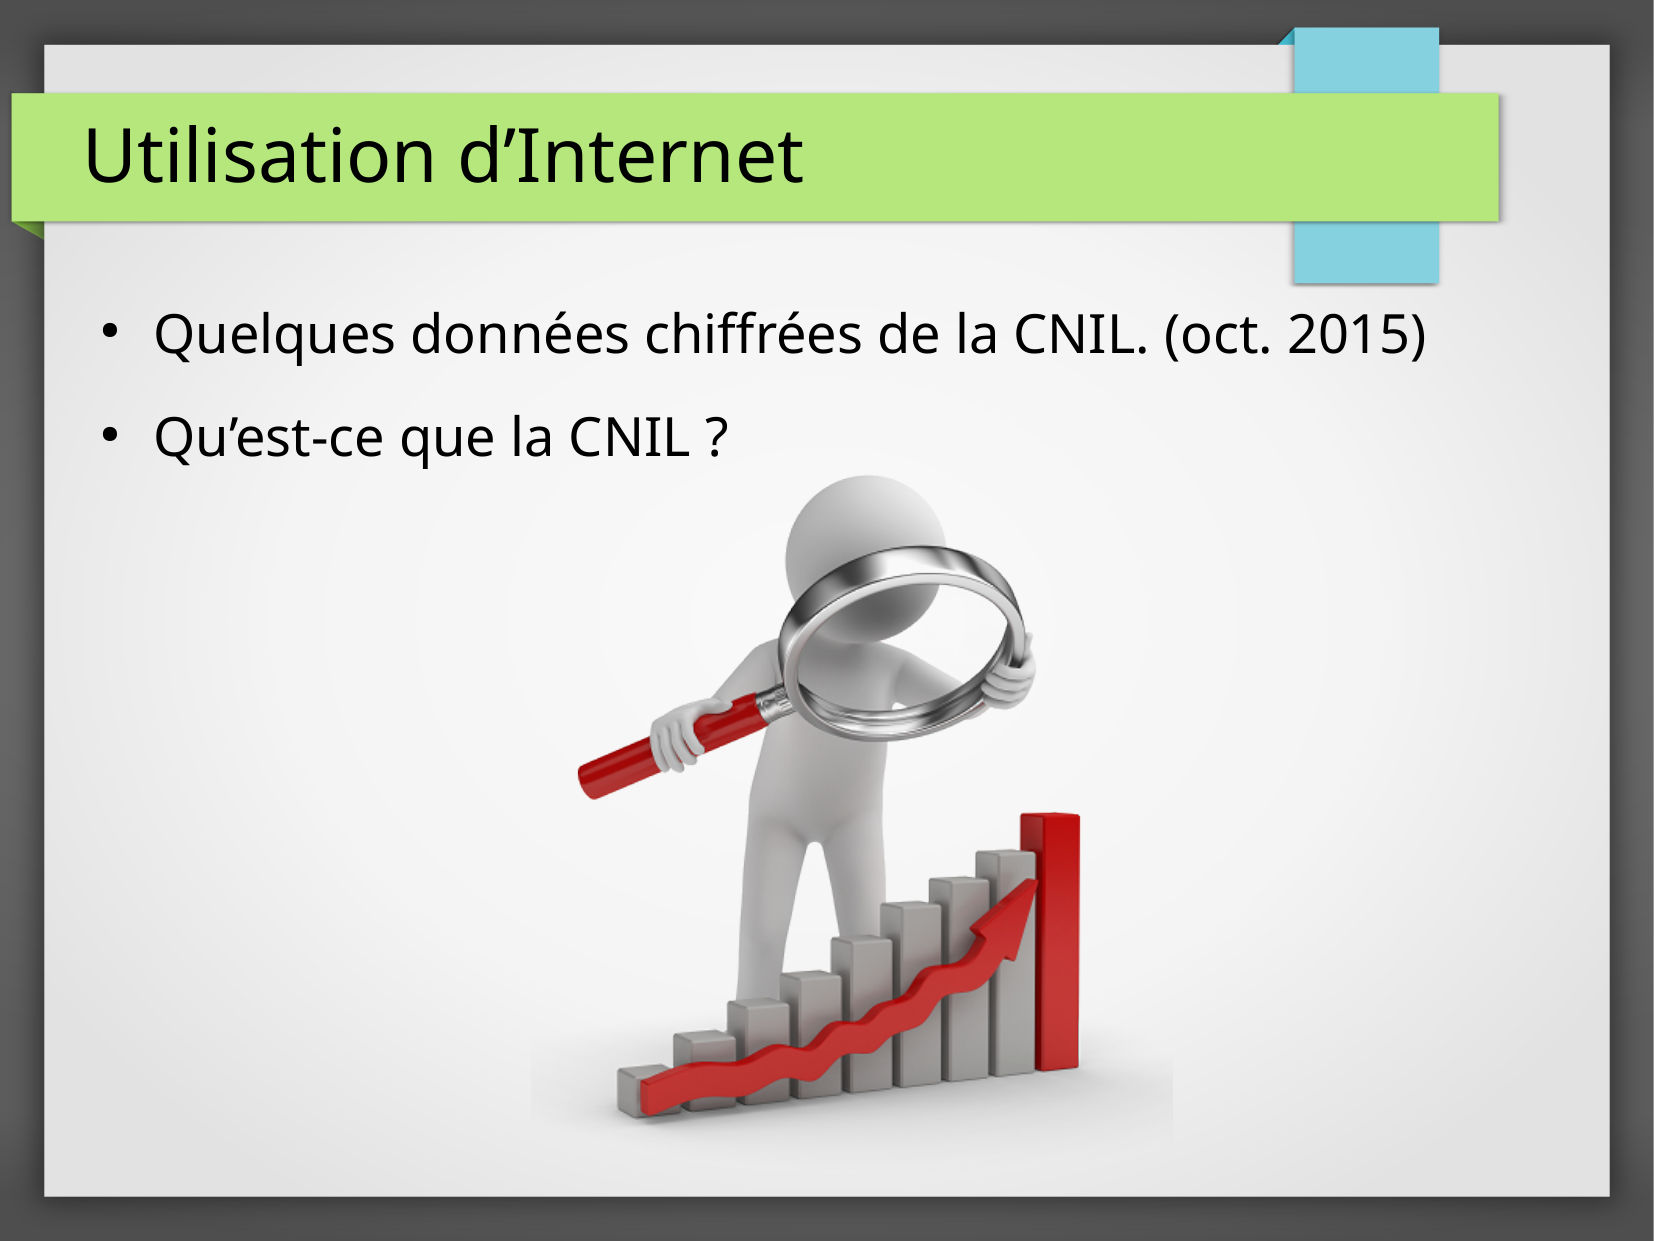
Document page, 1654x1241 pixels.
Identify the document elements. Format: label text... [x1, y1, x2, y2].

title Utilisation d’Internet [82, 94, 1264, 213]
list Quelques données chiffrées de la CNIL. (oct. 2015) Qu’est-ce que la CNIL ? [82, 295, 1571, 1015]
picture [0, 0, 1654, 1241]
